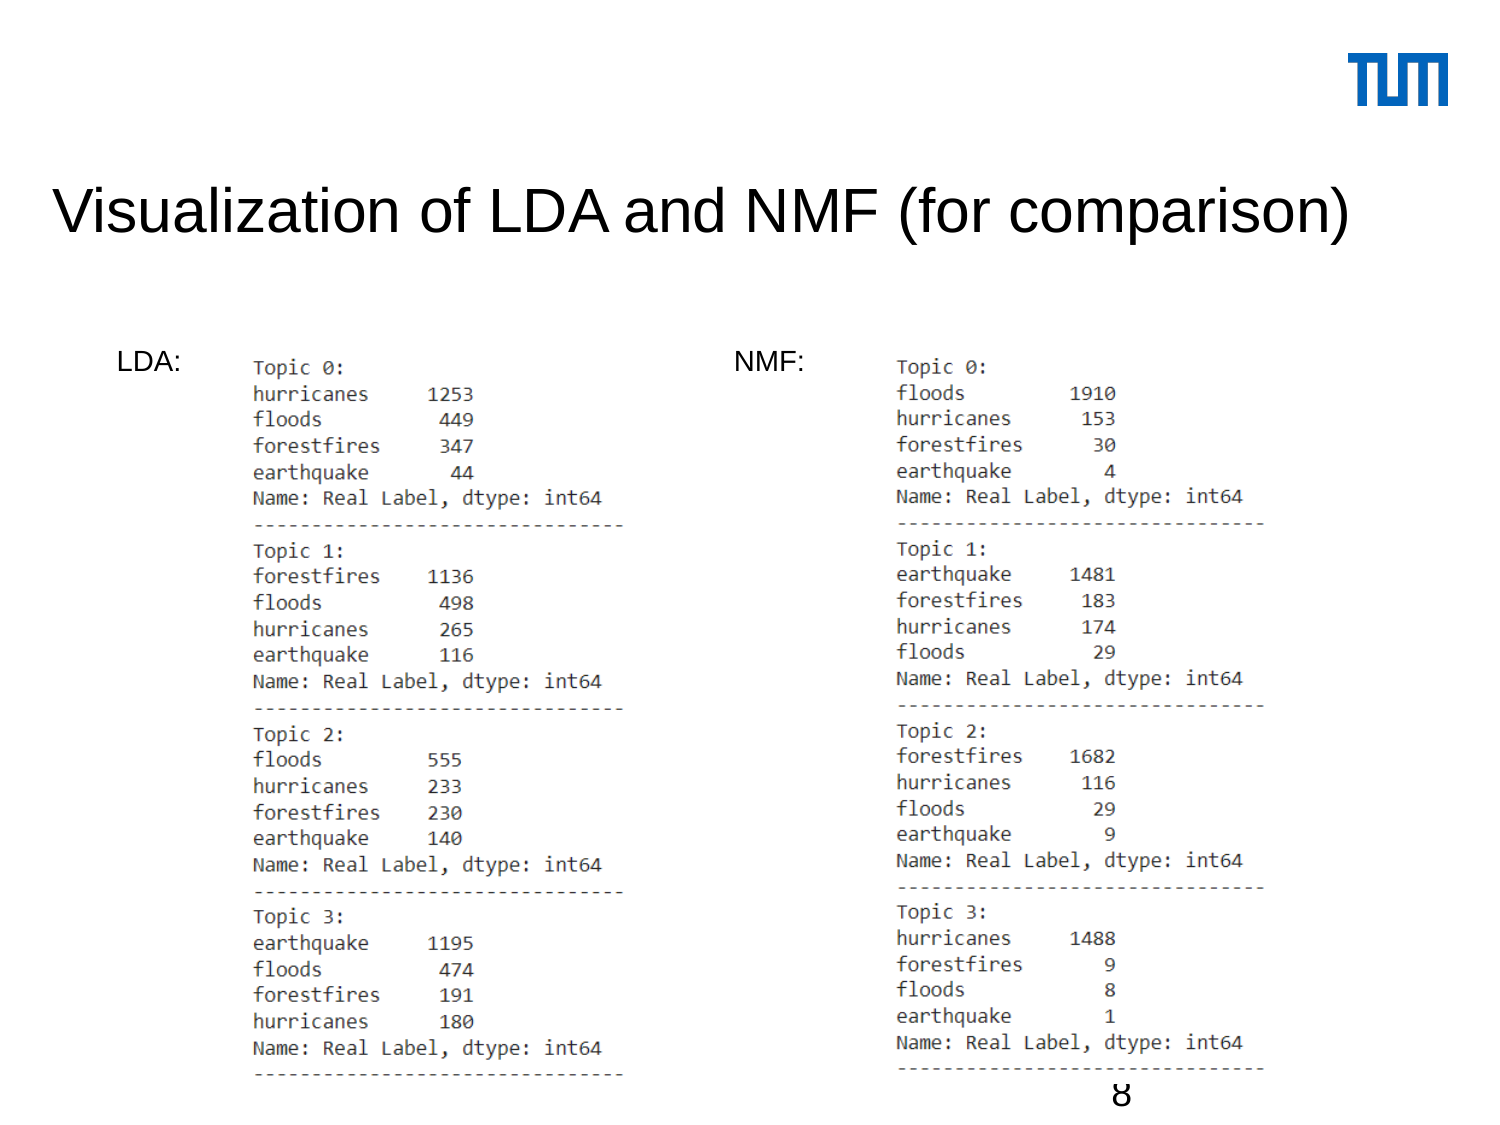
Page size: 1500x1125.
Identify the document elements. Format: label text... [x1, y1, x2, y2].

text_box NMF: [718, 334, 821, 385]
text_box Visualization of LDA and NMF (for comparison) [52, 165, 1449, 233]
text_box <number> [1111, 1061, 1448, 1122]
picture [882, 351, 1312, 1084]
text_box LDA: [101, 334, 198, 385]
picture [230, 348, 692, 1096]
picture [1348, 53, 1448, 106]
